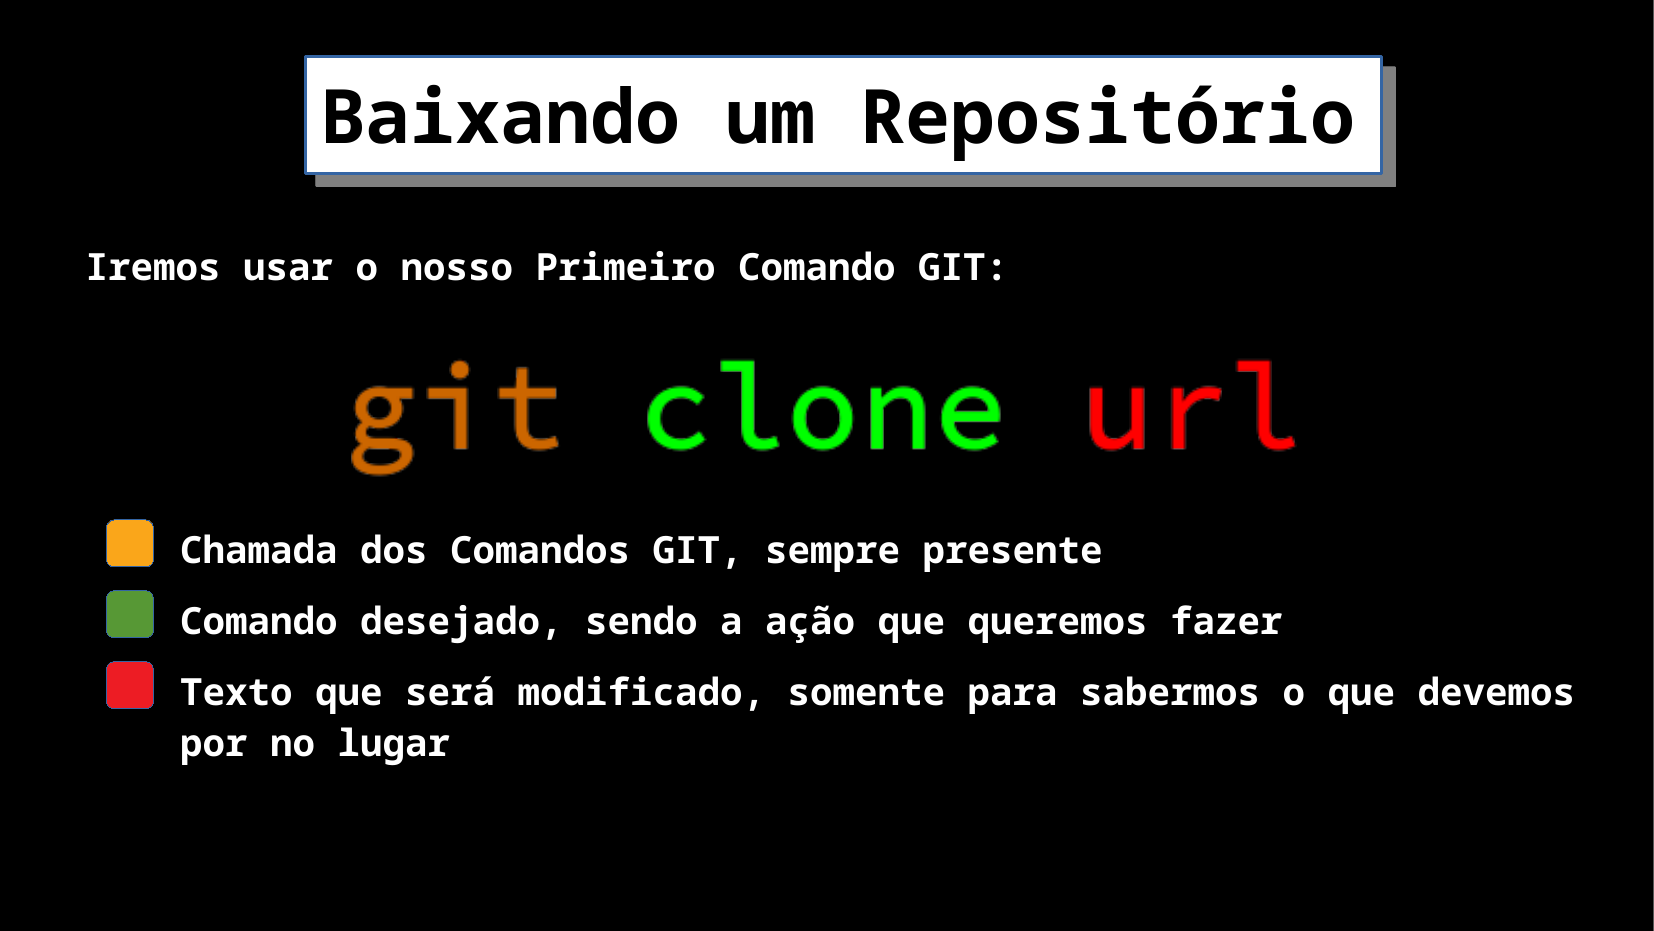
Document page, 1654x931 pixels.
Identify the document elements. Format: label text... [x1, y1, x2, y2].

picture [0, 0, 1654, 931]
text_box Iremos usar o nosso Primeiro Comando GIT: [70, 233, 1024, 296]
text_box [106, 661, 154, 709]
text_box Texto que será modificado, somente para sabermos o que devemos por no lugar [165, 658, 1613, 768]
text_box Comando desejado, sendo a ação que queremos fazer [165, 587, 1298, 650]
text_box [106, 519, 154, 567]
text_box Chamada dos Comandos GIT, sempre presente [165, 516, 1118, 579]
text_box [106, 590, 154, 638]
text_box Baixando um Repositório [305, 56, 1382, 166]
